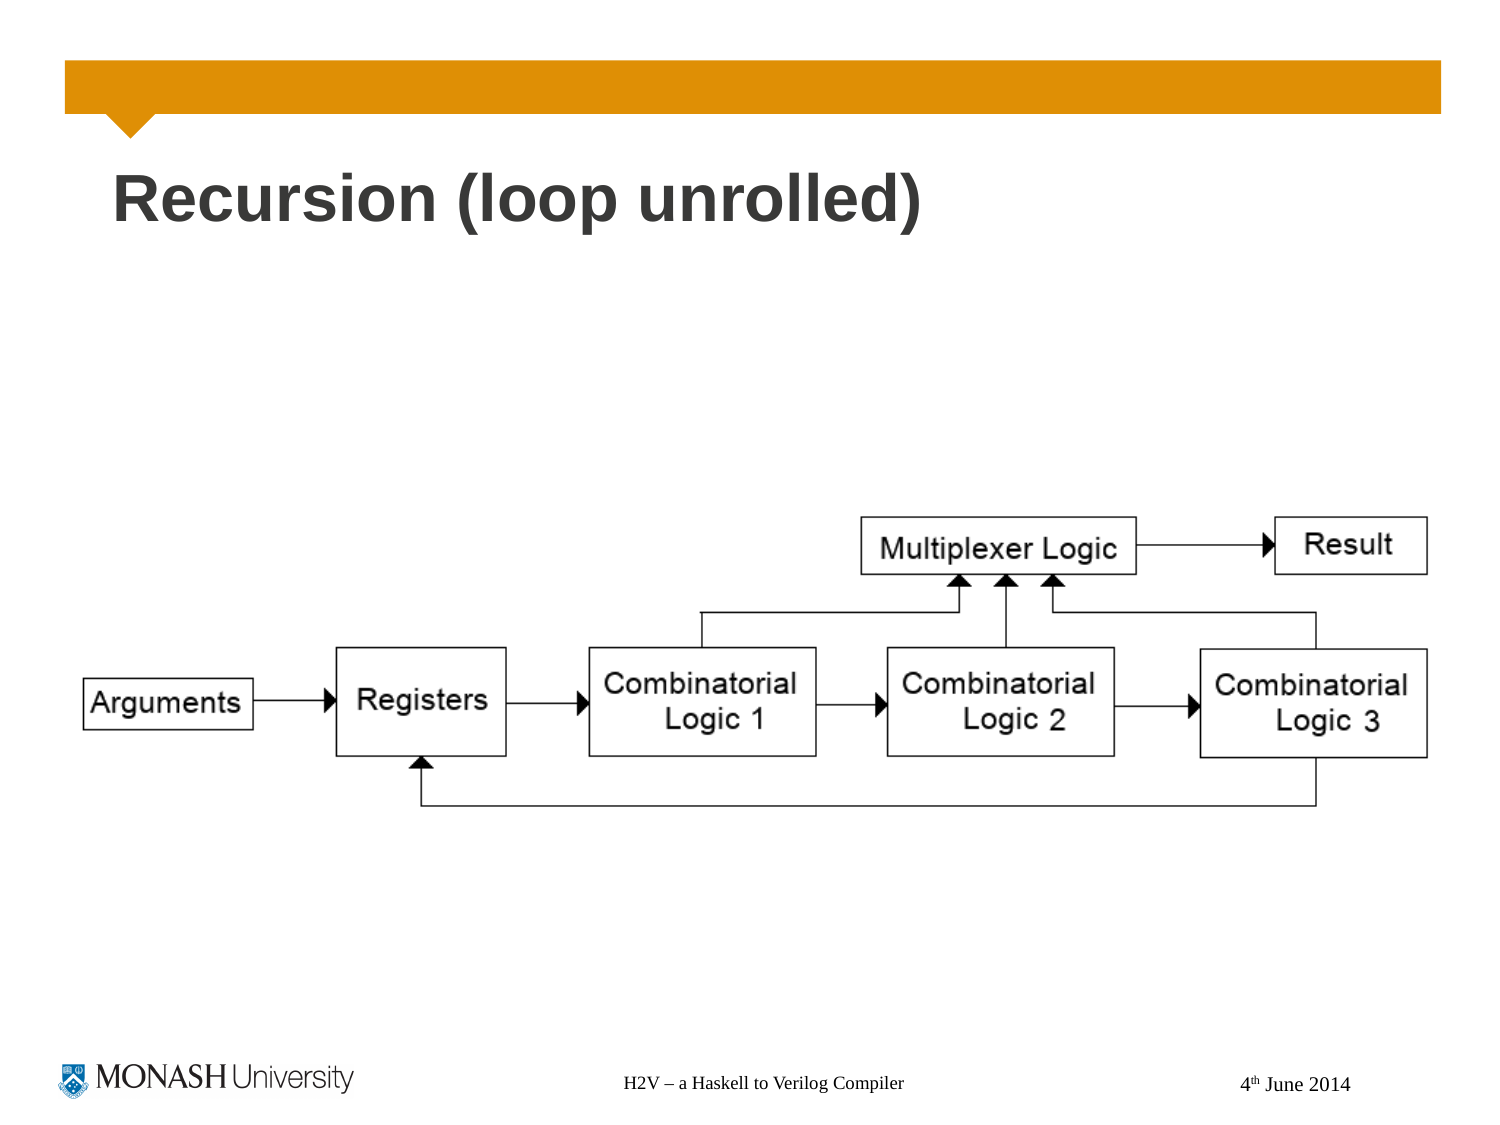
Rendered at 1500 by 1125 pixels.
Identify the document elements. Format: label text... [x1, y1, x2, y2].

picture [64, 499, 1450, 826]
title Recursion (loop unrolled) [112, 154, 1459, 256]
picture [58, 1064, 354, 1099]
